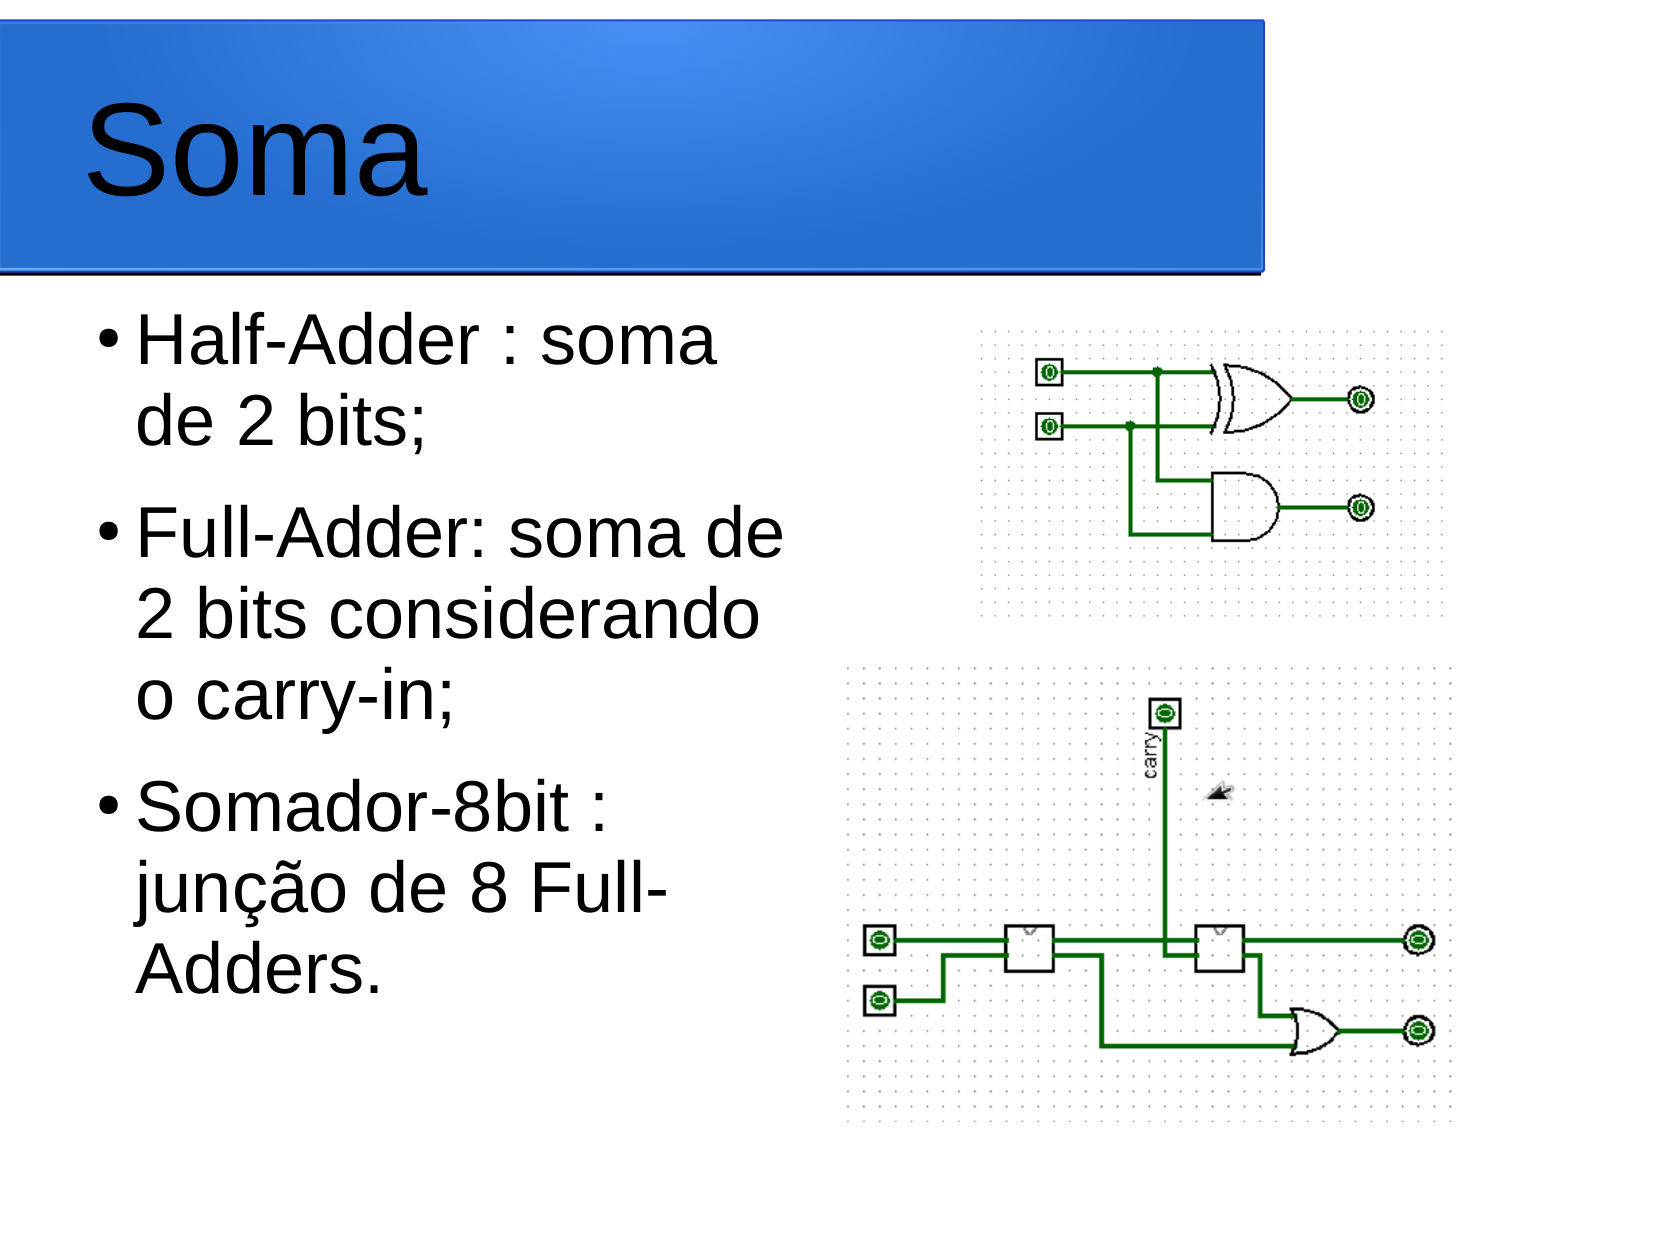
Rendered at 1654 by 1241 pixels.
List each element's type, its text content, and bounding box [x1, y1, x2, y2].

list Half-Adder : soma de 2 bits; Full-Adder: soma de 2 bits considerando o carry-in; Somador-8bit : junção de 8 Full-Adders. [82, 299, 809, 1019]
picture [842, 661, 1465, 1123]
title Soma [82, 47, 1235, 252]
picture [969, 323, 1448, 618]
